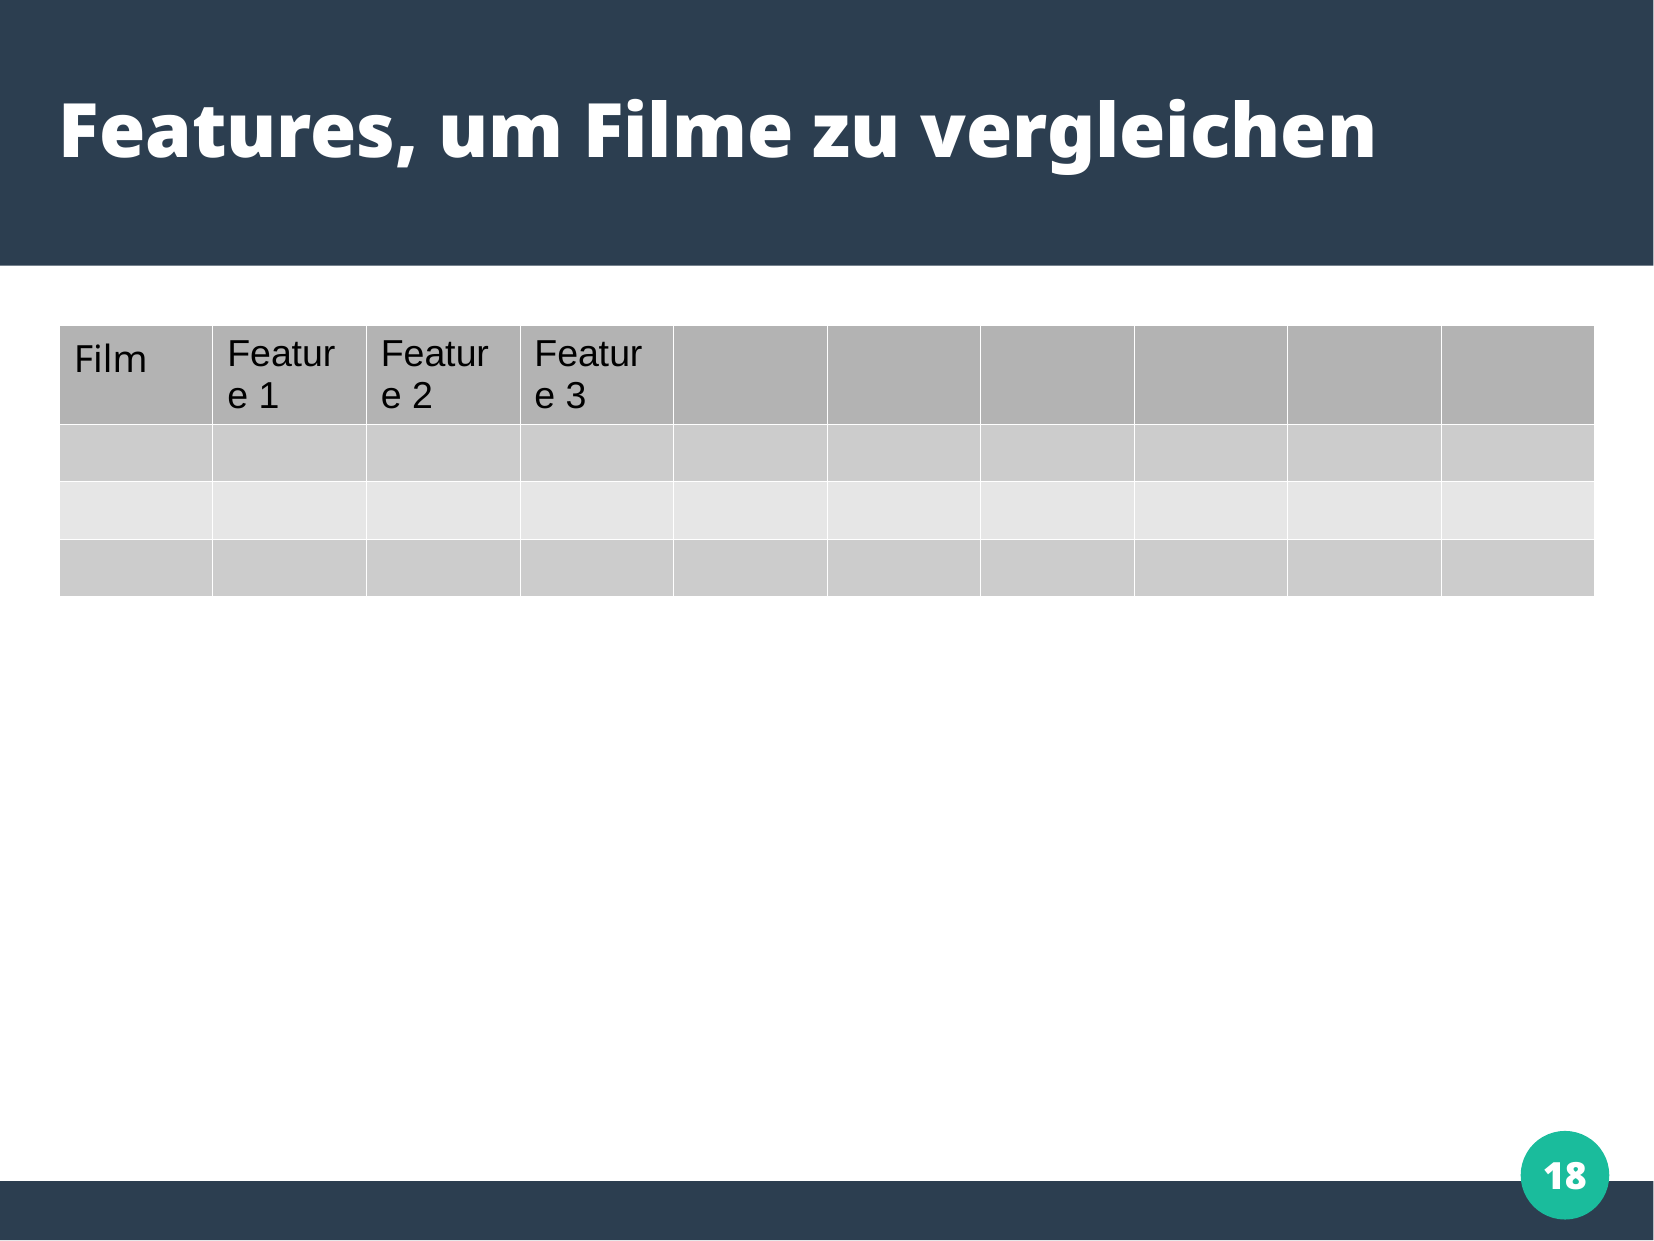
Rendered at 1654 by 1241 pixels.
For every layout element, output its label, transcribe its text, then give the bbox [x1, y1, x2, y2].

table_cell [1135, 425, 1287, 481]
table_cell [521, 425, 673, 481]
table_header [828, 326, 980, 424]
table_cell [828, 540, 980, 596]
table_cell [367, 540, 520, 596]
table_cell [981, 425, 1134, 481]
table_cell [367, 425, 520, 481]
table_cell [1288, 482, 1441, 539]
table_cell [521, 540, 673, 596]
table_cell [1442, 425, 1594, 481]
table_cell [1135, 540, 1287, 596]
table_cell [367, 482, 520, 539]
table_header Film [60, 326, 212, 424]
table_cell [213, 482, 366, 539]
table_cell [60, 482, 212, 539]
table_cell [981, 540, 1134, 596]
table_header [981, 326, 1134, 424]
title Features, um Filme zu vergleichen [59, 49, 1595, 207]
table_cell [674, 482, 827, 539]
table_cell [1442, 482, 1594, 539]
table_cell [674, 425, 827, 481]
table_cell [1288, 540, 1441, 596]
table_cell [674, 540, 827, 596]
table_cell [828, 482, 980, 539]
table_cell [60, 425, 212, 481]
table_cell [521, 482, 673, 539]
table_cell [1135, 482, 1287, 539]
table_cell [1288, 425, 1441, 481]
table_cell [1442, 540, 1594, 596]
table_header [1442, 326, 1594, 424]
table_header [1135, 326, 1287, 424]
table_cell [213, 540, 366, 596]
table_cell [828, 425, 980, 481]
table_header [1288, 326, 1441, 424]
table_header Feature 2 [367, 326, 520, 424]
table_header Feature 1 [213, 326, 366, 424]
table_cell [60, 540, 212, 596]
table_header [674, 326, 827, 424]
table_cell [213, 425, 366, 481]
table_cell [981, 482, 1134, 539]
table_header Feature 3 [521, 326, 673, 424]
